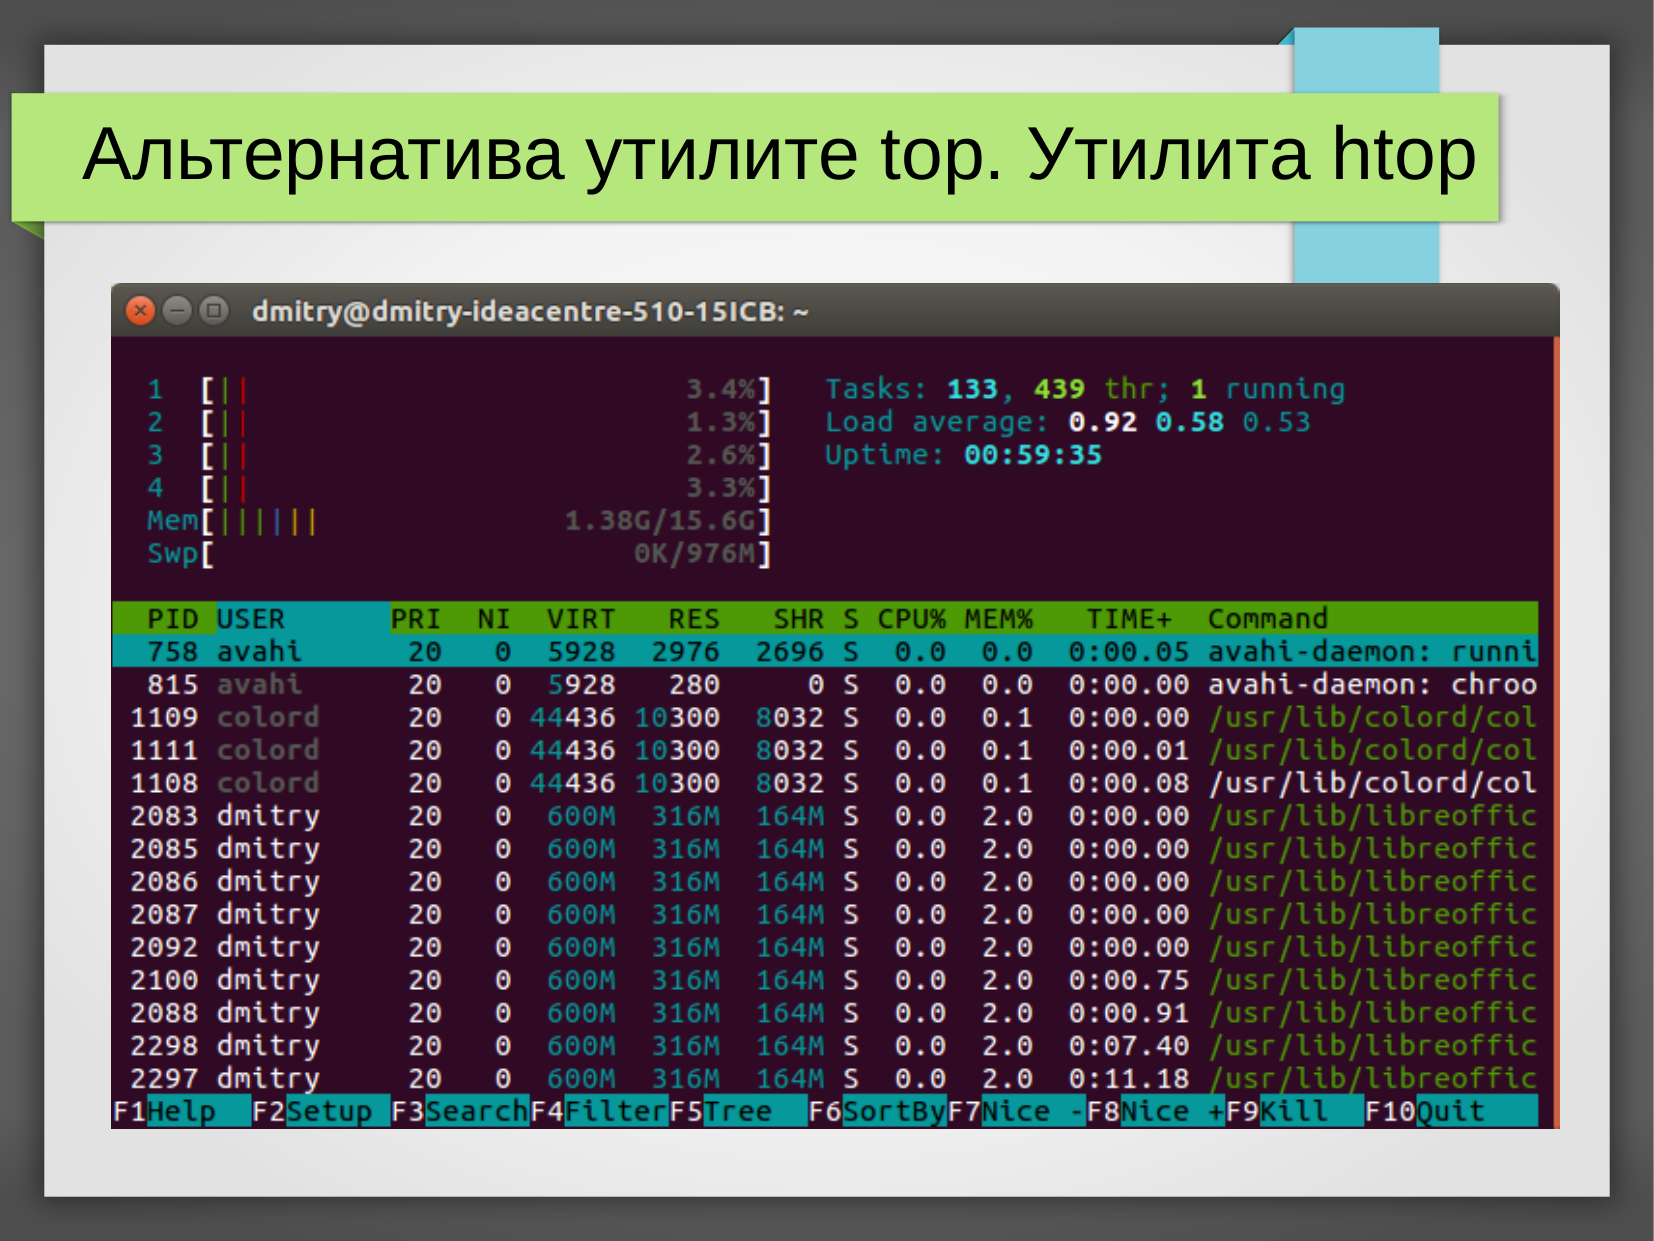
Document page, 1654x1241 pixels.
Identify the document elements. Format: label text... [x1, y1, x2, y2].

picture [0, 0, 1654, 1241]
title Альтернатива утилите top. Утилита htop [82, 69, 1524, 238]
